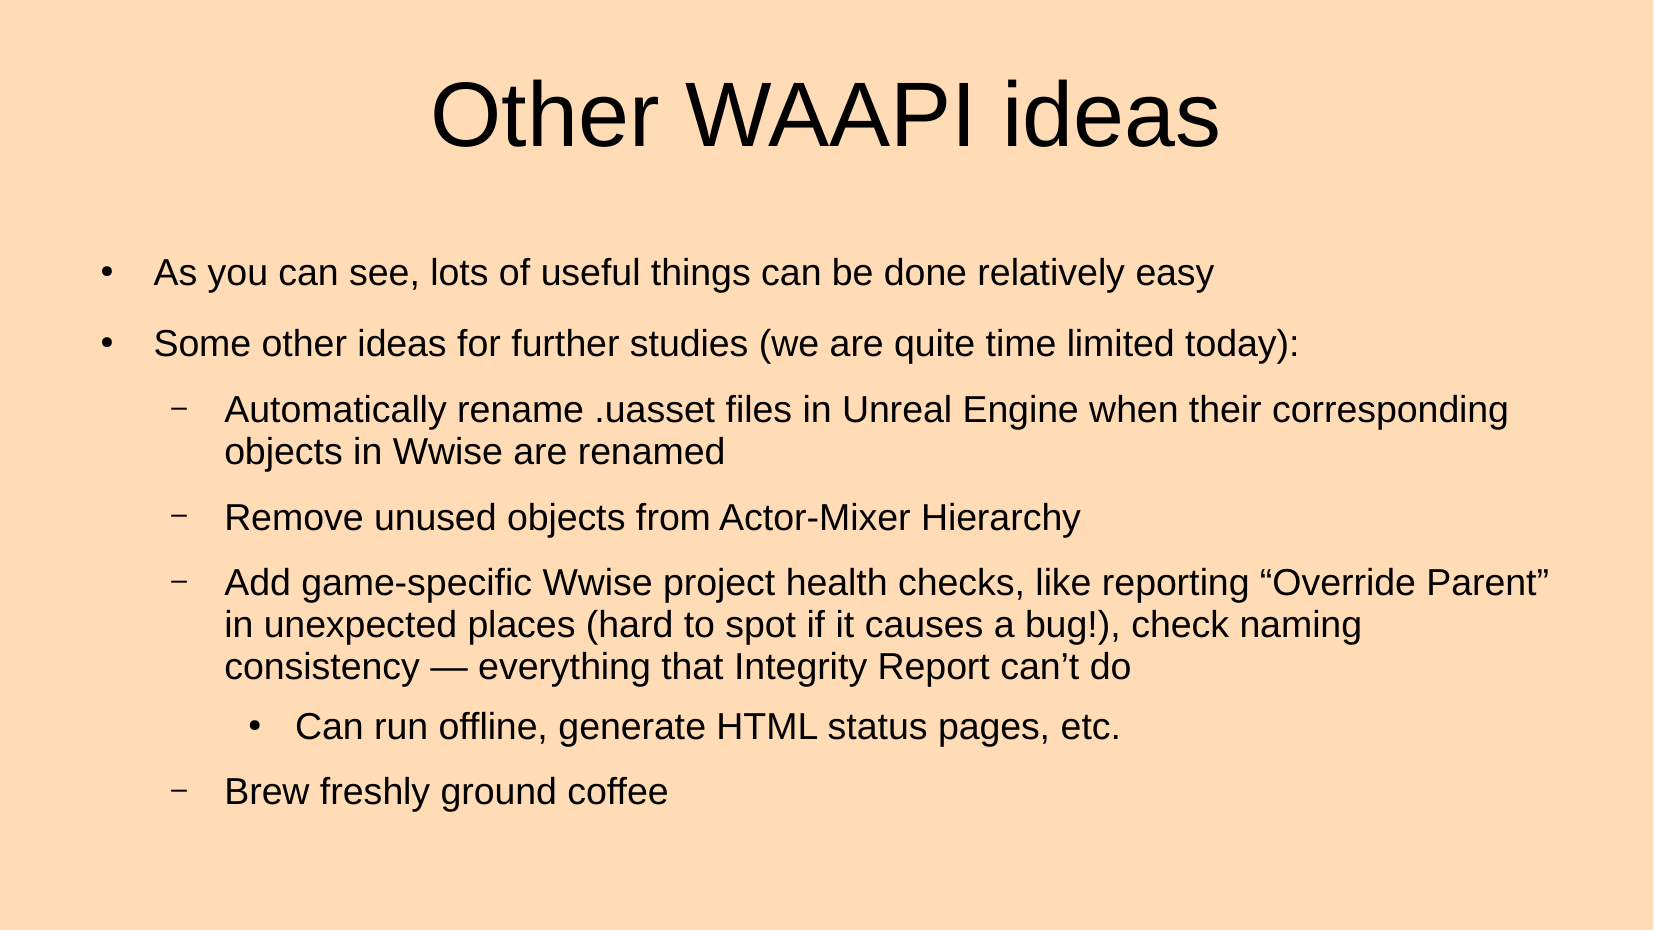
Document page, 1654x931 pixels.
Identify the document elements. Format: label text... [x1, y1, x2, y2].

title Other WAAPI ideas [82, 37, 1571, 180]
list As you can see, lots of useful things can be done relatively easy Some other ideas for further studies (we are quite time limited today): Automatically rename .uasset files in Unreal Engine when their corresponding objects in Wwise are renamed Remove unused objects from Actor-Mixer Hierarchy Add game-specific Wwise project health checks, like reporting “Override Parent” in unexpected places (hard to spot if it causes a bug!), check naming consistency — everything that Integrity Report can’t do Can run offline, generate HTML status pages, etc. Brew freshly ground coffee [82, 180, 1571, 901]
